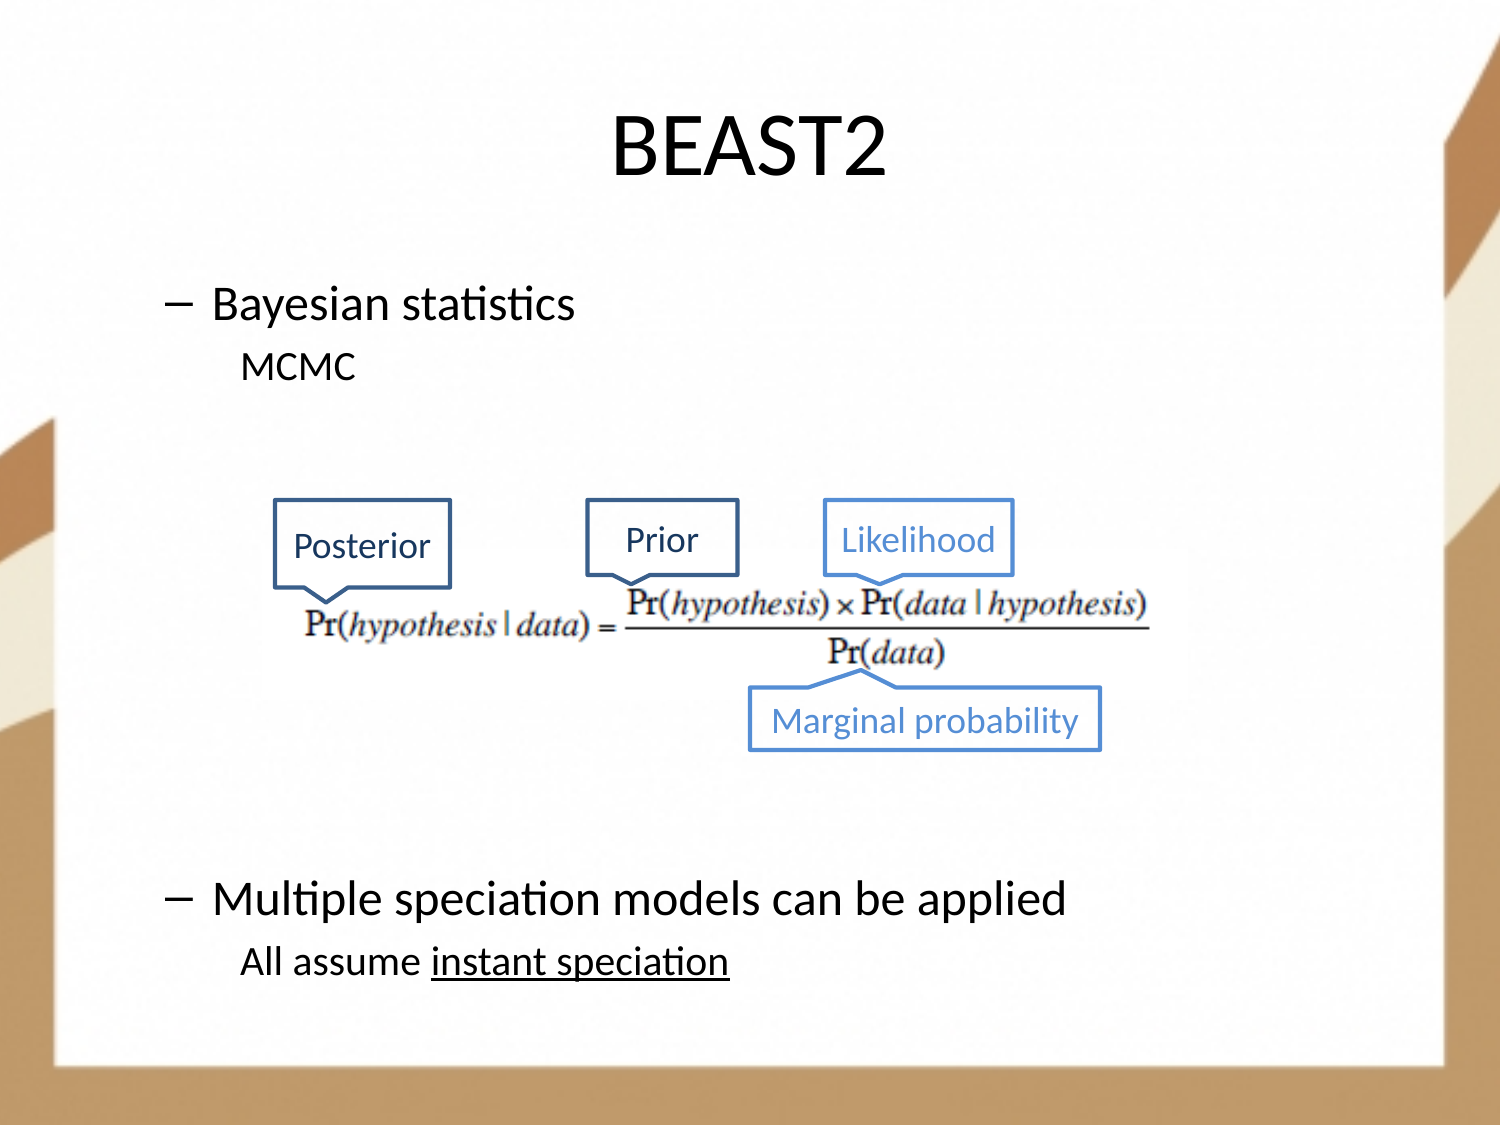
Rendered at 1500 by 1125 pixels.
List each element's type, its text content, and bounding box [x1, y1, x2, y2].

text_box Posterior [275, 499, 451, 603]
list Bayesian statistics MCMC Multiple speciation models can be applied All assume instant speciation [75, 262, 1425, 1025]
title BEAST2 [75, 45, 1425, 233]
text_box Marginal probability [750, 670, 1101, 750]
text_box Prior [587, 499, 738, 585]
picture [0, 0, 1500, 1125]
text_box Likelihood [825, 499, 1013, 585]
